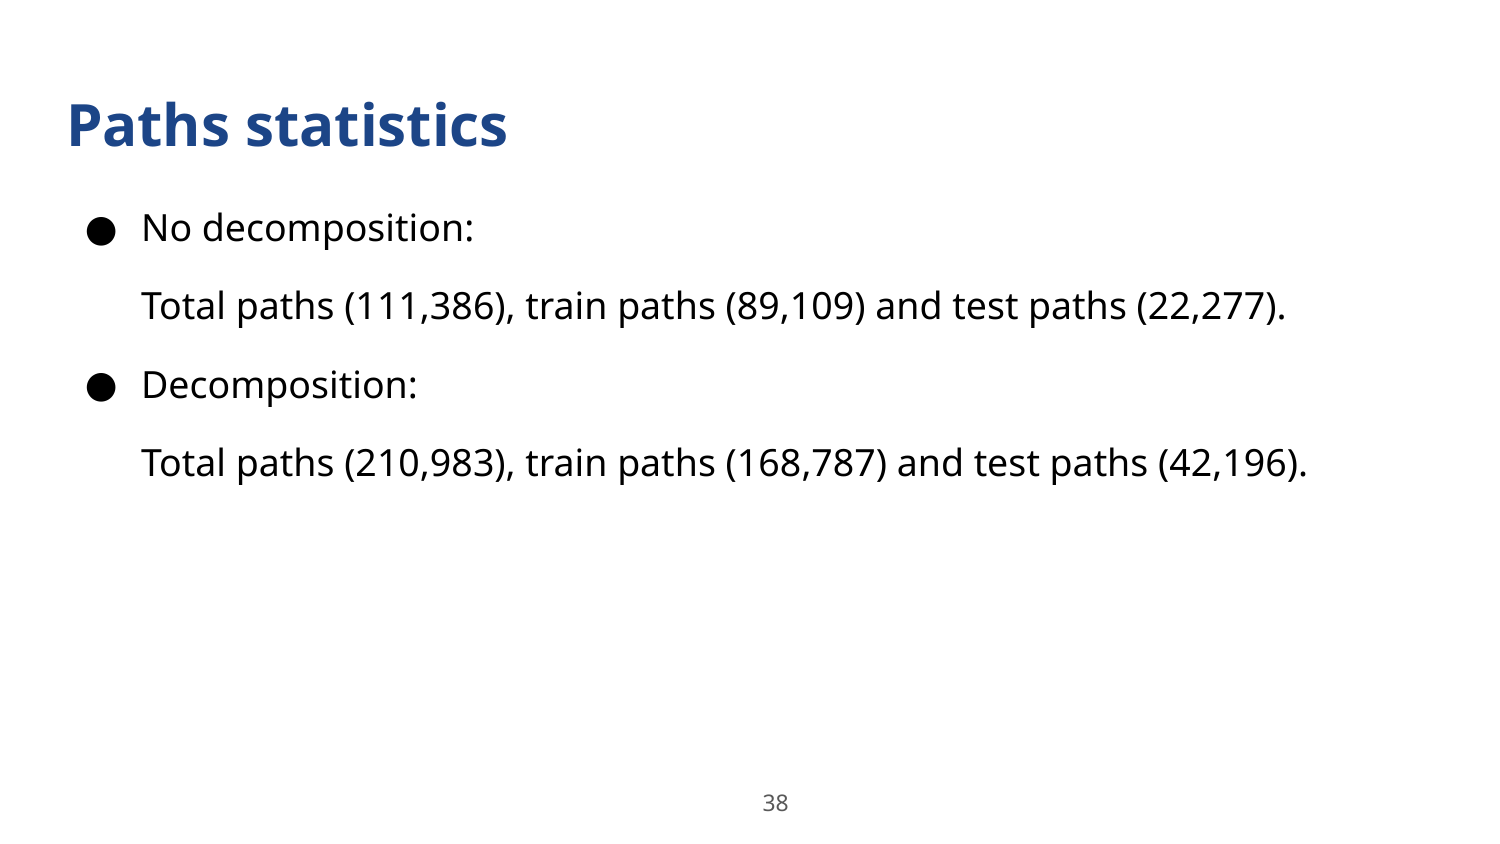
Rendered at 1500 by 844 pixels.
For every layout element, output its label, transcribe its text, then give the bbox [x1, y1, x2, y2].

title Paths statistics [51, 72, 1449, 167]
slide_number <number> [714, 771, 805, 837]
list No decomposition: Total paths (111,386), train paths (89,109) and test paths (22,277). Decomposition: Total paths (210,983), train paths (168,787) and test paths (42,196). [51, 189, 1449, 750]
